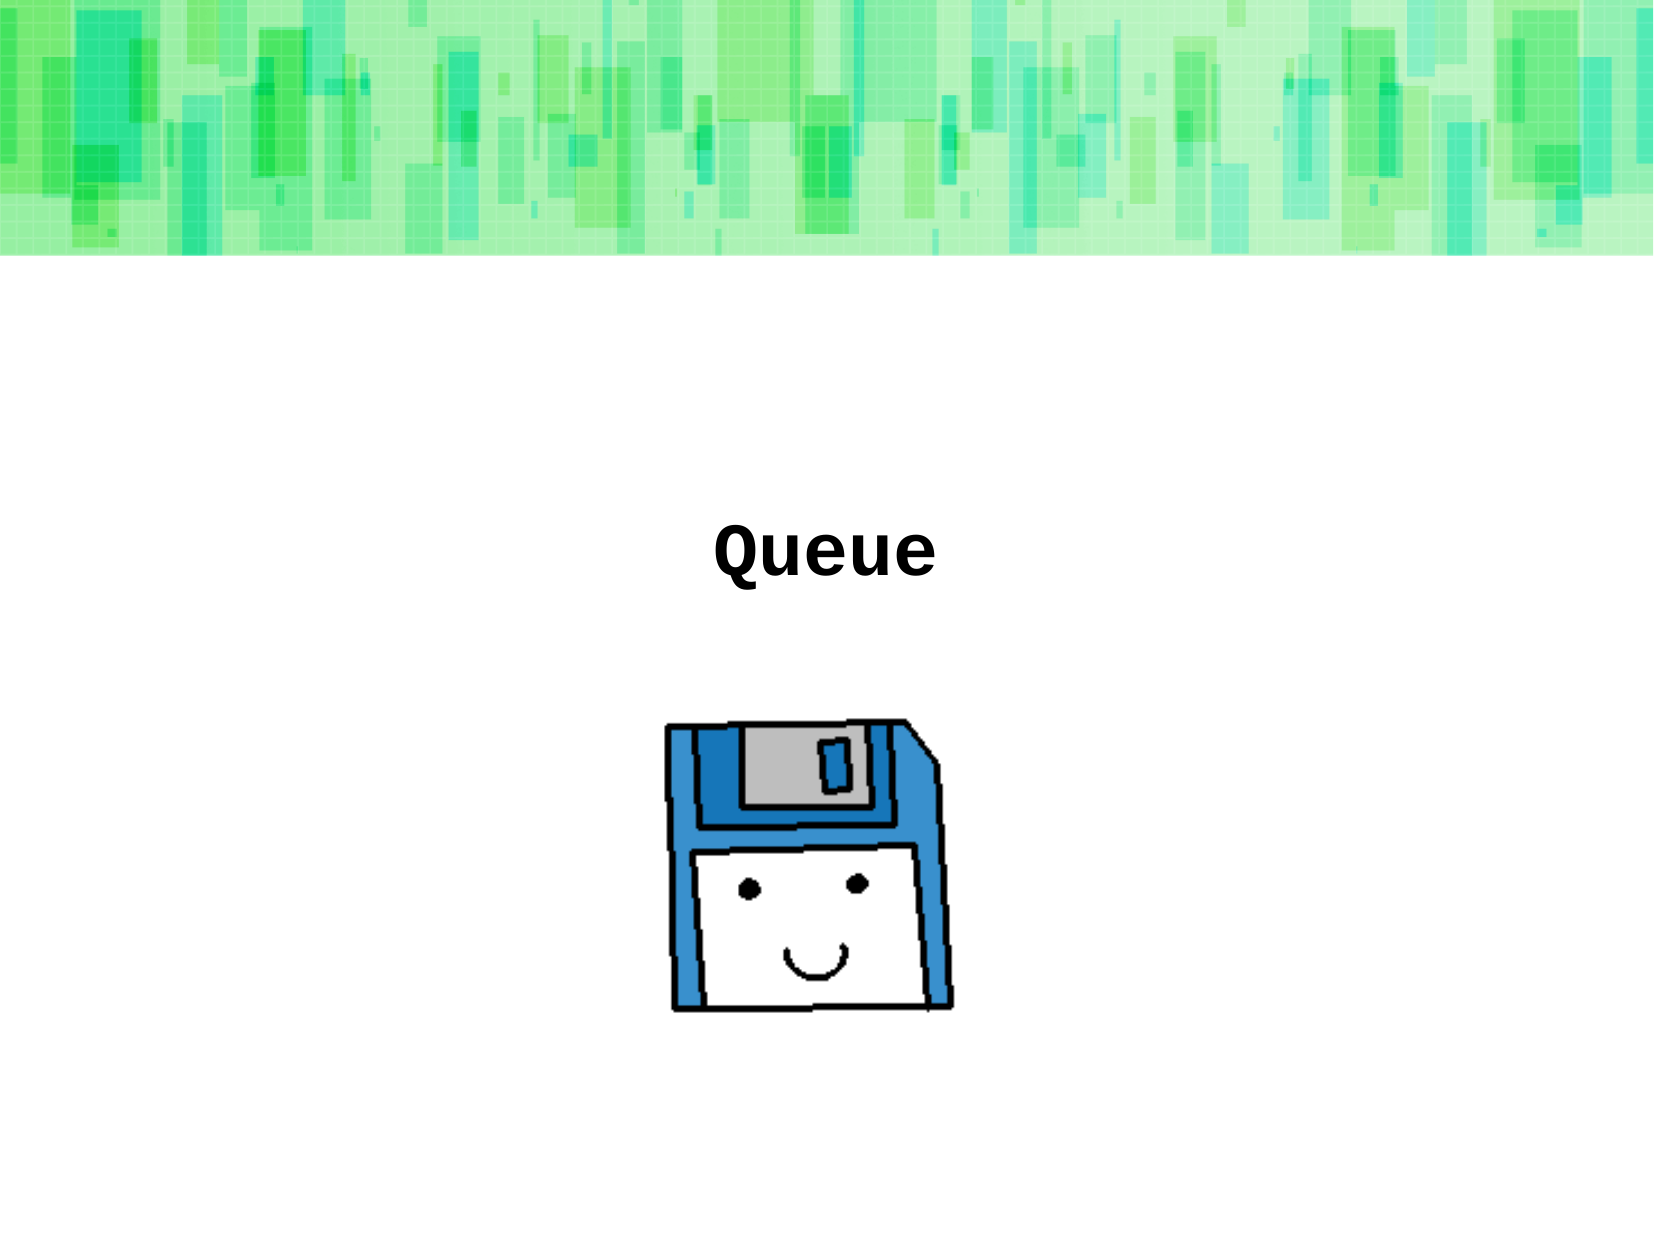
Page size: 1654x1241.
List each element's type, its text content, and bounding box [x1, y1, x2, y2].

picture [0, 0, 1654, 1241]
subtitle Queue [82, 285, 1571, 826]
